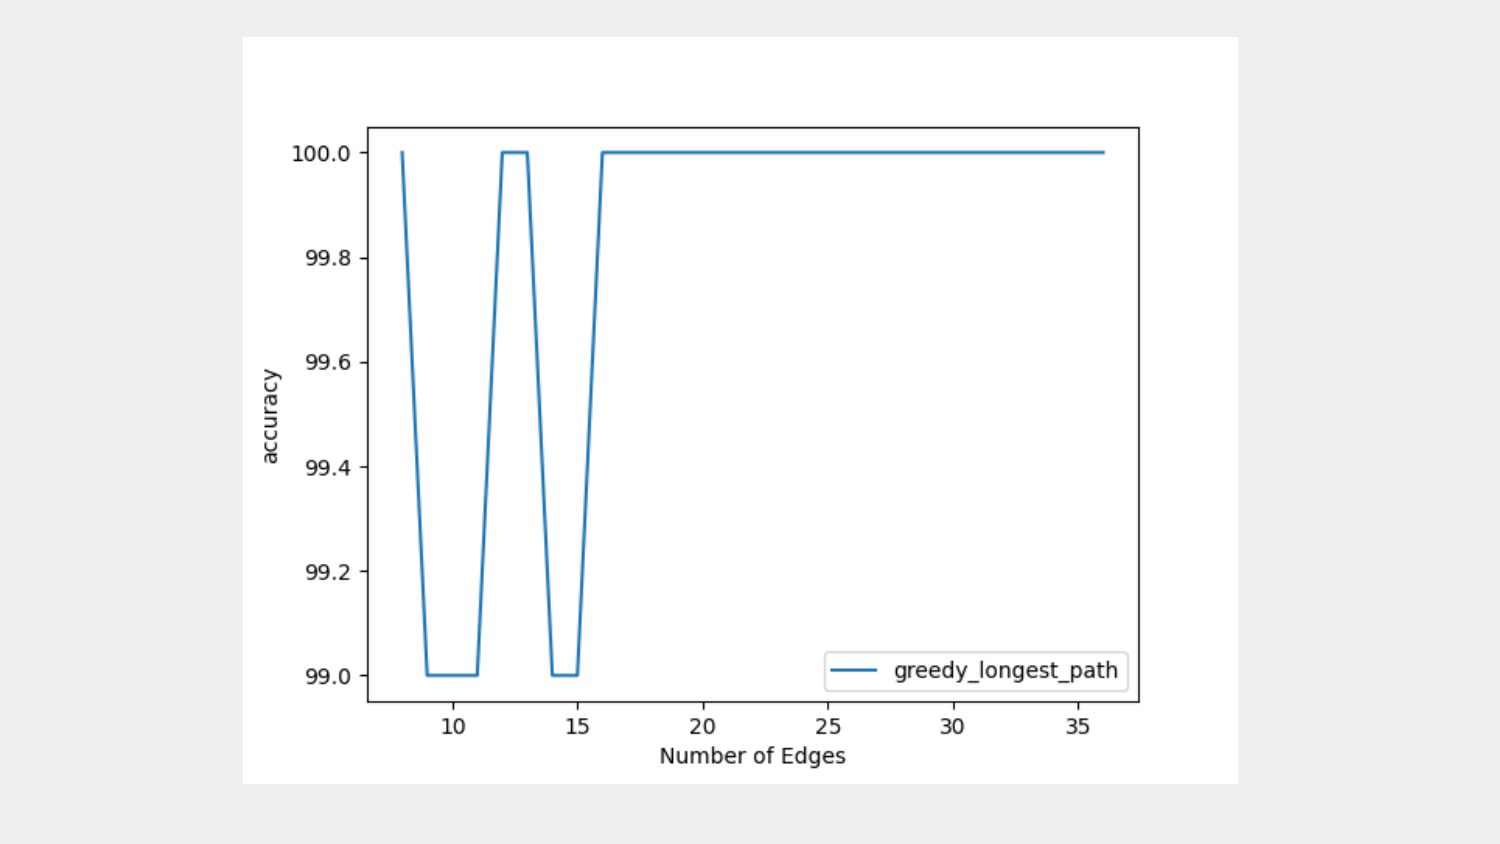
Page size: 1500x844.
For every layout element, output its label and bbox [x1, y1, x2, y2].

picture [243, 37, 1238, 784]
